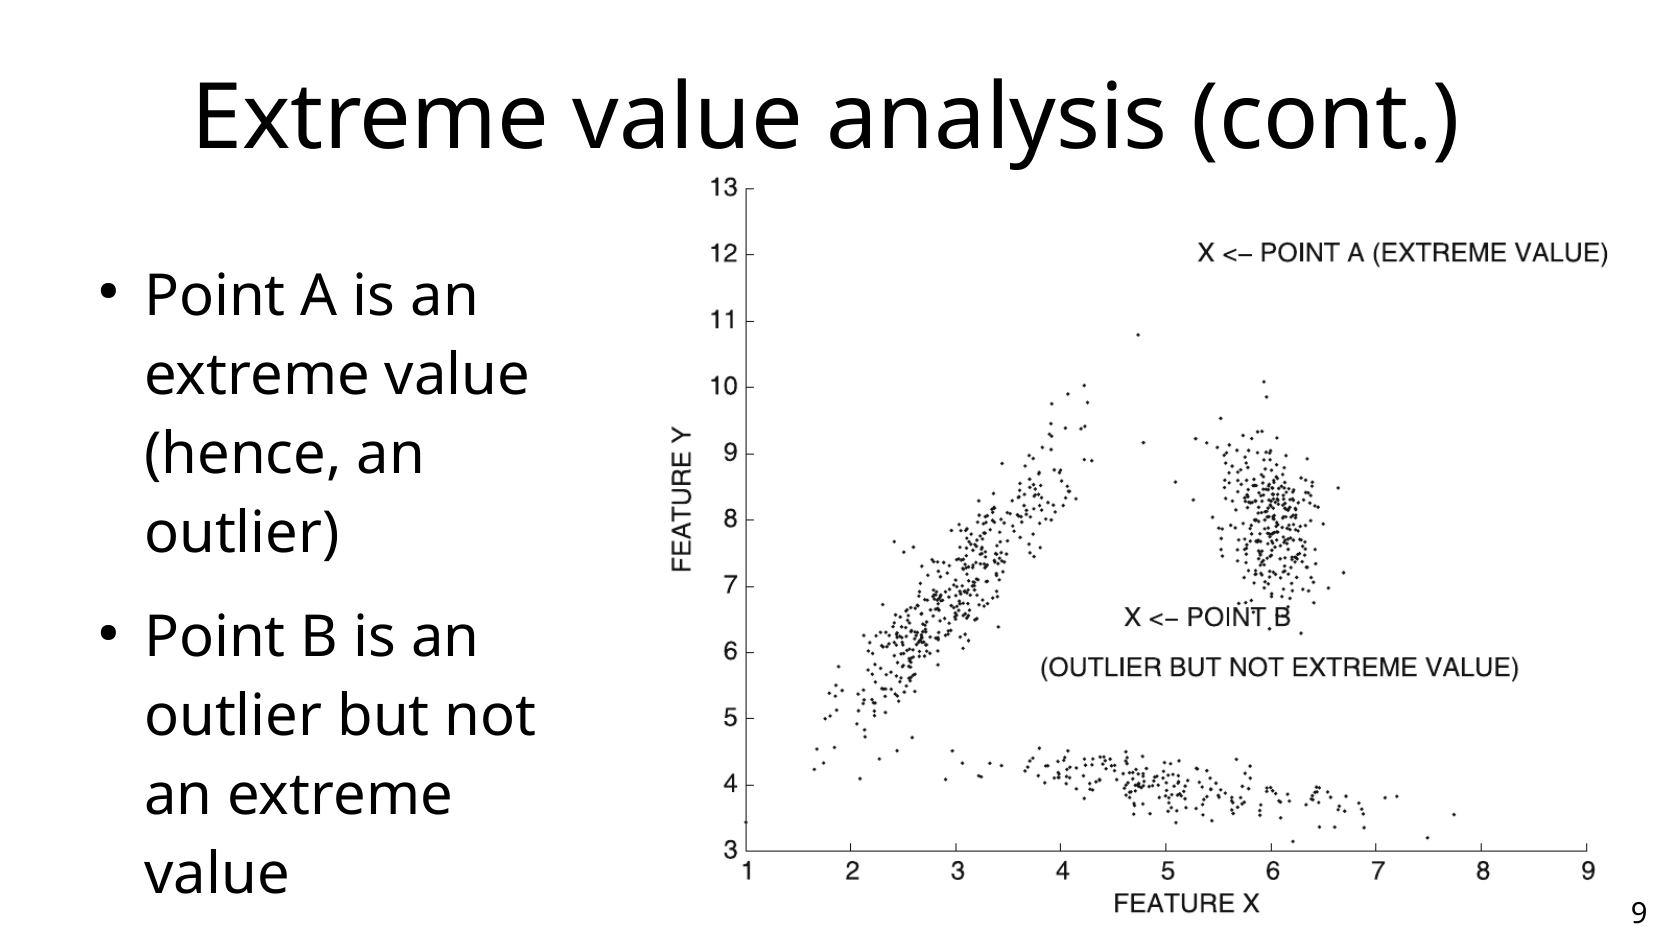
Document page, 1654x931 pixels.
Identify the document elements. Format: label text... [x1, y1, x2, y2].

list Point A is an extreme value (hence, an outlier) Point B is an outlier but not an extreme value [82, 253, 600, 919]
title Extreme value analysis (cont.) [82, 1, 1571, 226]
picture [637, 158, 1629, 930]
